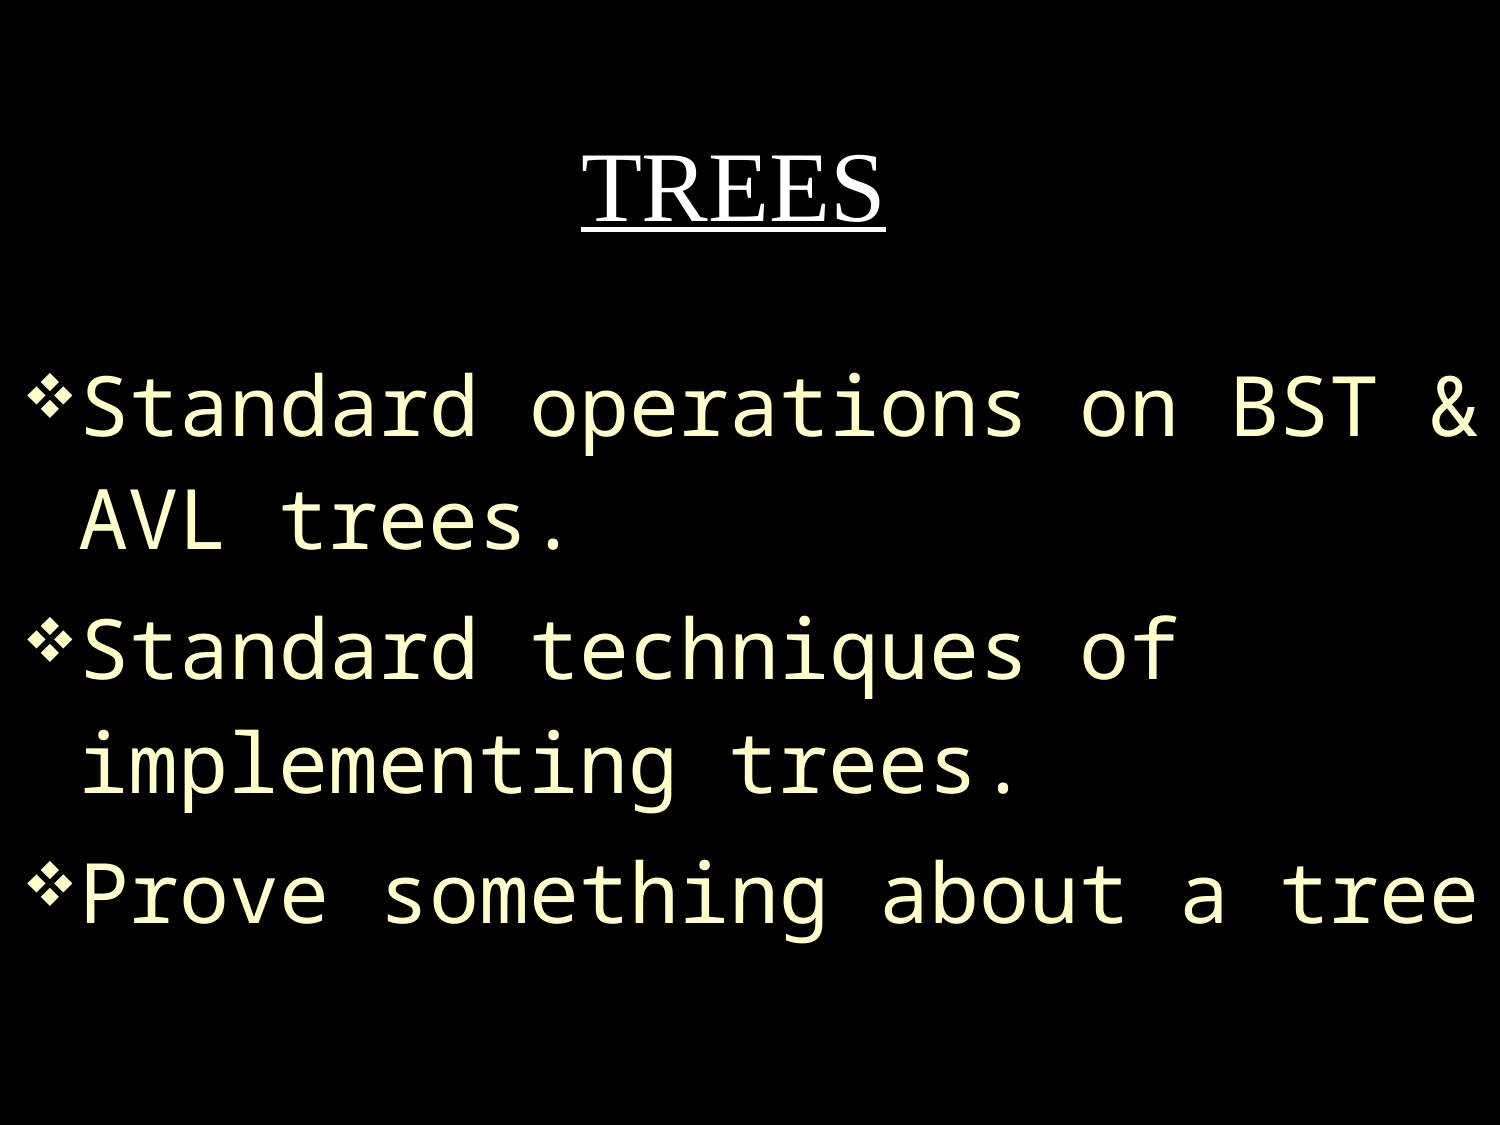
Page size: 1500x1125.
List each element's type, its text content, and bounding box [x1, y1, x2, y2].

list Standard operations on BST & AVL trees. Standard techniques of implementing trees. Prove something about a tree [22, 347, 1482, 1011]
title TREES [4, 75, 1463, 300]
